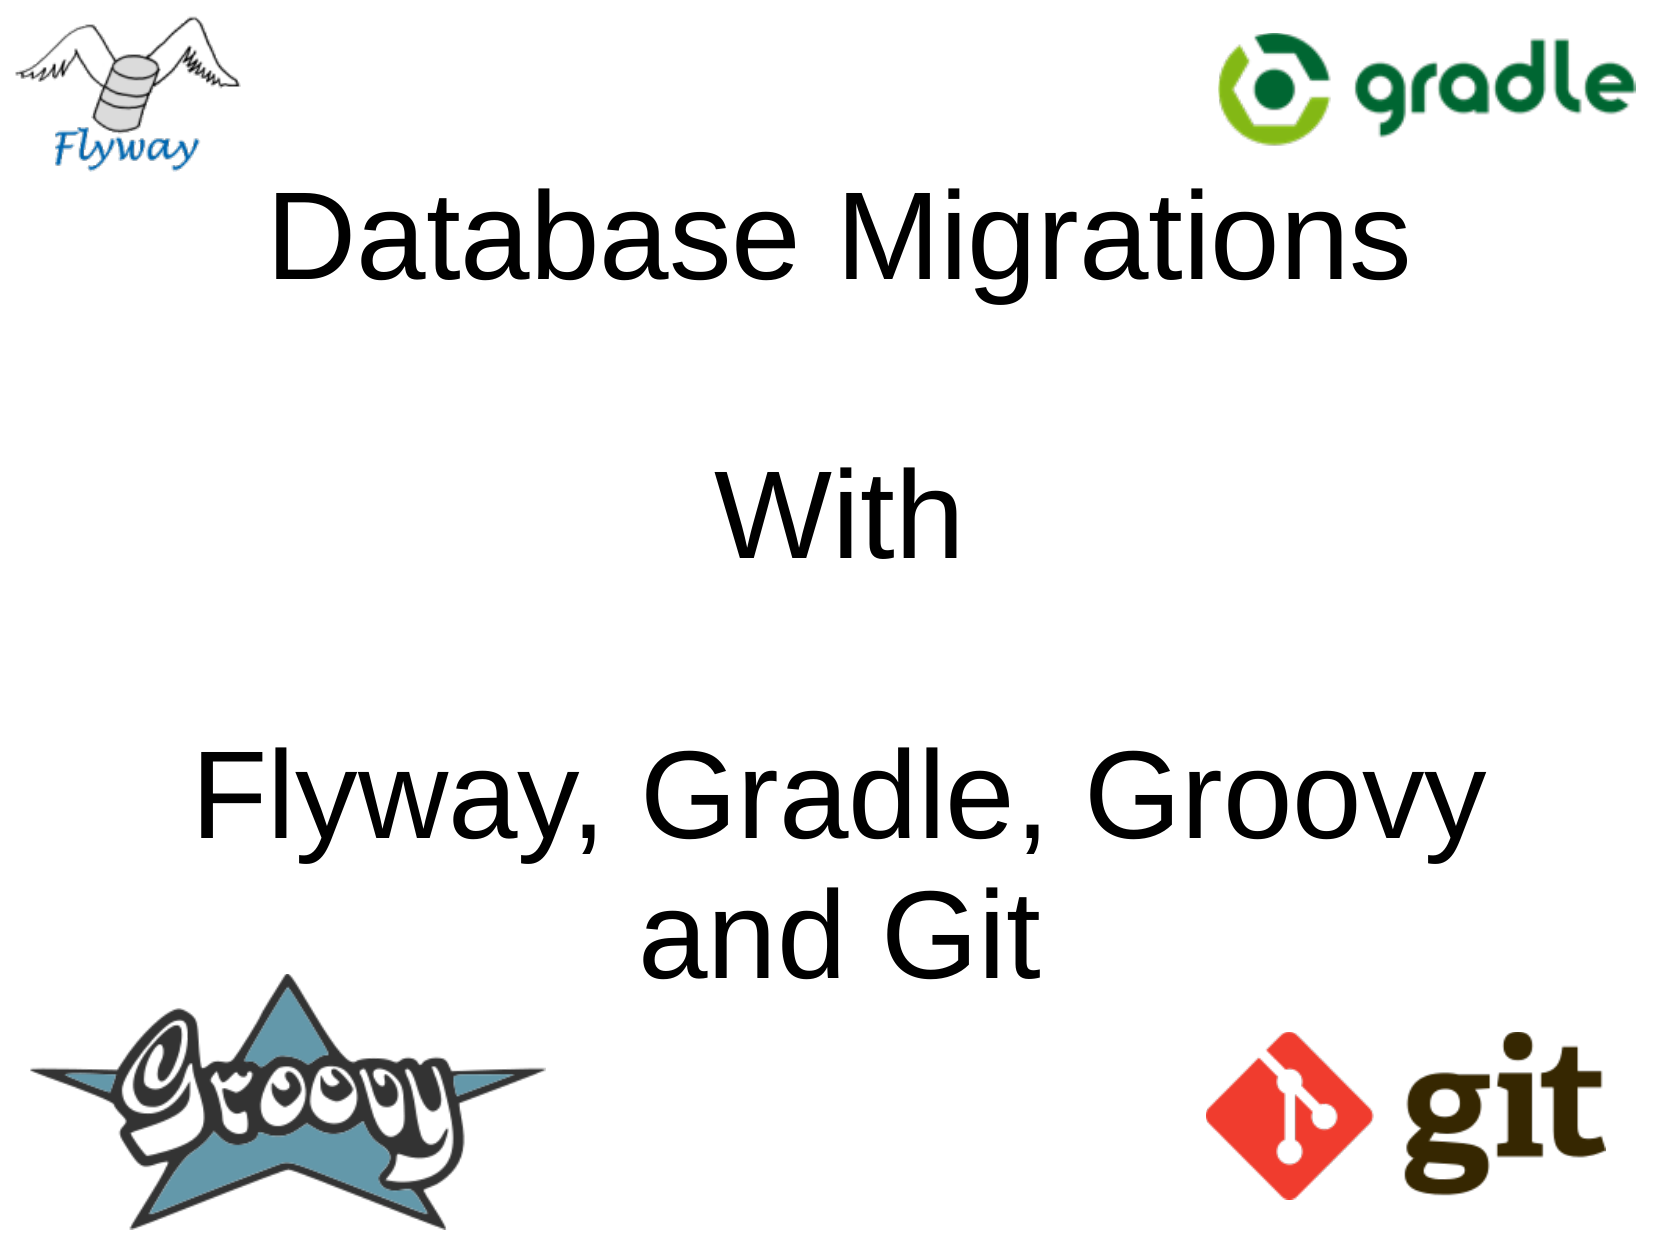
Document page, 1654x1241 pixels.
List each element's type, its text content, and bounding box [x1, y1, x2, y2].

picture [15, 14, 241, 172]
picture [30, 974, 546, 1230]
picture [1206, 1032, 1606, 1201]
picture [1218, 33, 1636, 151]
text_box Database Migrations With Flyway, Gradle, Groovy and Git [75, 158, 1606, 1013]
